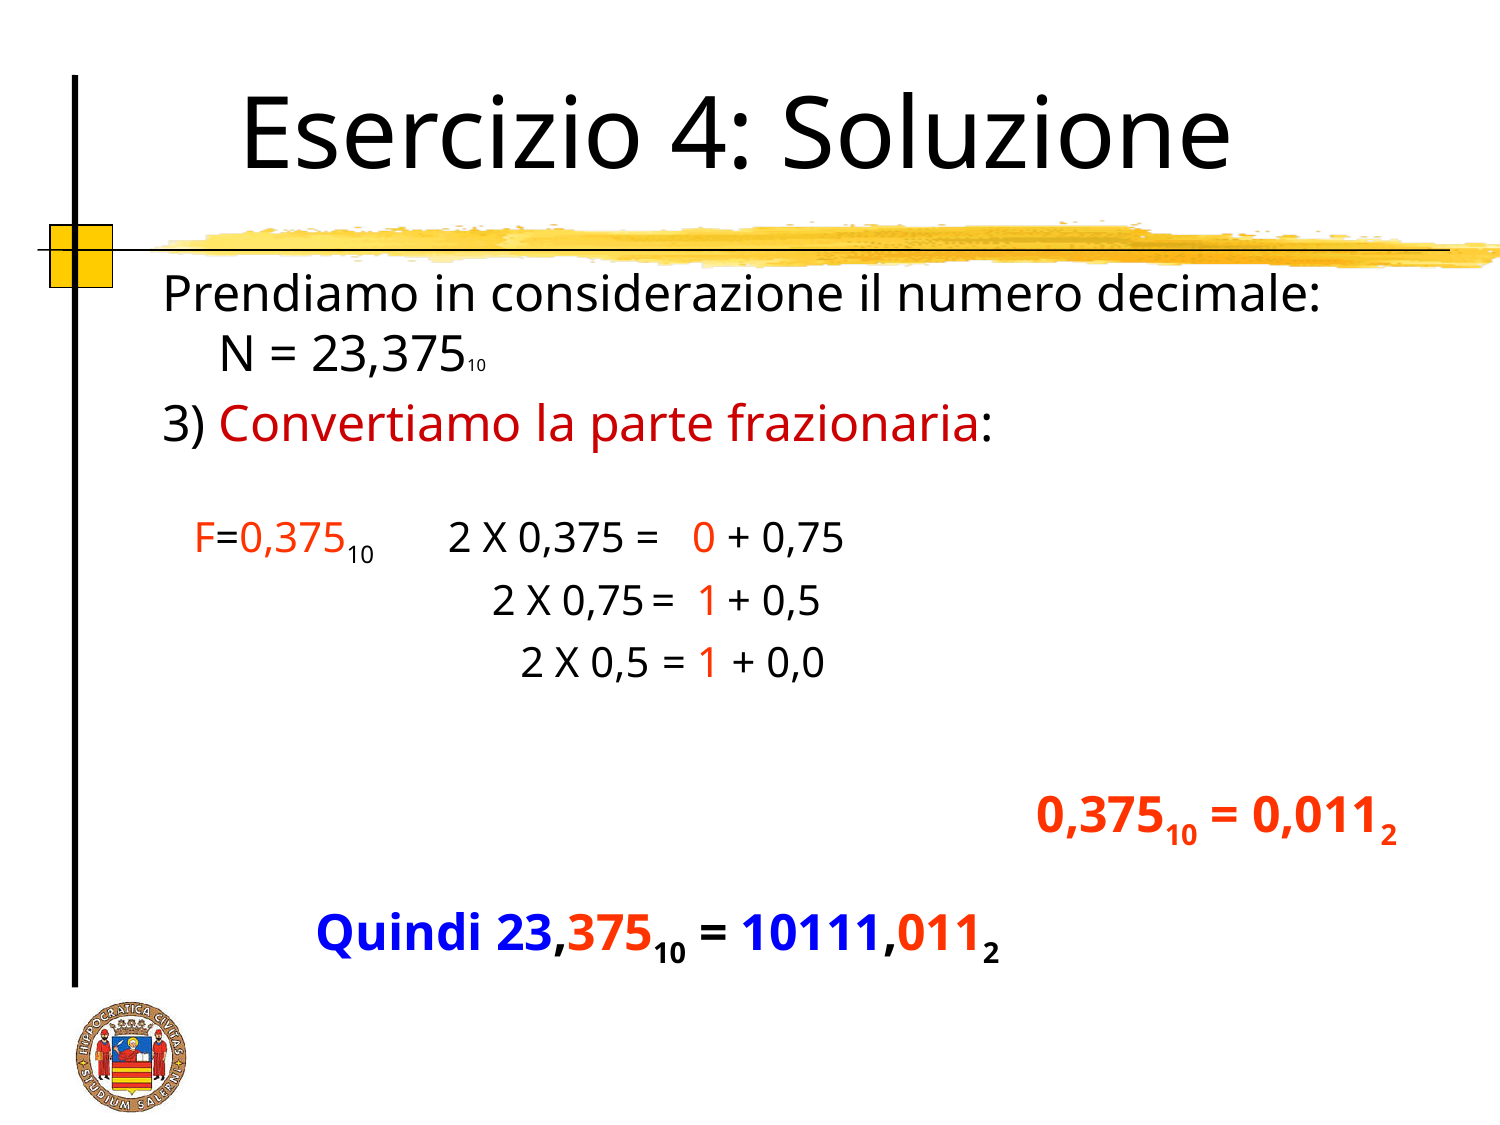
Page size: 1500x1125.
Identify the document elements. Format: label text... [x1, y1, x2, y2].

text_box Quindi 23,37510 = 10111,0112 [301, 893, 1199, 977]
text_box 2 X 0,75 = 1 + 0,5 [476, 565, 836, 638]
text_box 0,37510 = 0,0112 [1021, 775, 1500, 859]
picture [75, 999, 187, 1113]
text_box F=0,37510 [178, 503, 389, 576]
picture [150, 215, 1500, 279]
text_box 2 X 0,375 = 0 + 0,75 [433, 503, 860, 569]
title Esercizio 4: Soluzione [99, 96, 1400, 197]
list Prendiamo in considerazione il numero decimale: N = 23,37510 3) Convertiamo la parte frazionaria: [147, 254, 1447, 1083]
text_box 2 X 0,5 = 1 + 0,0 [505, 628, 841, 701]
